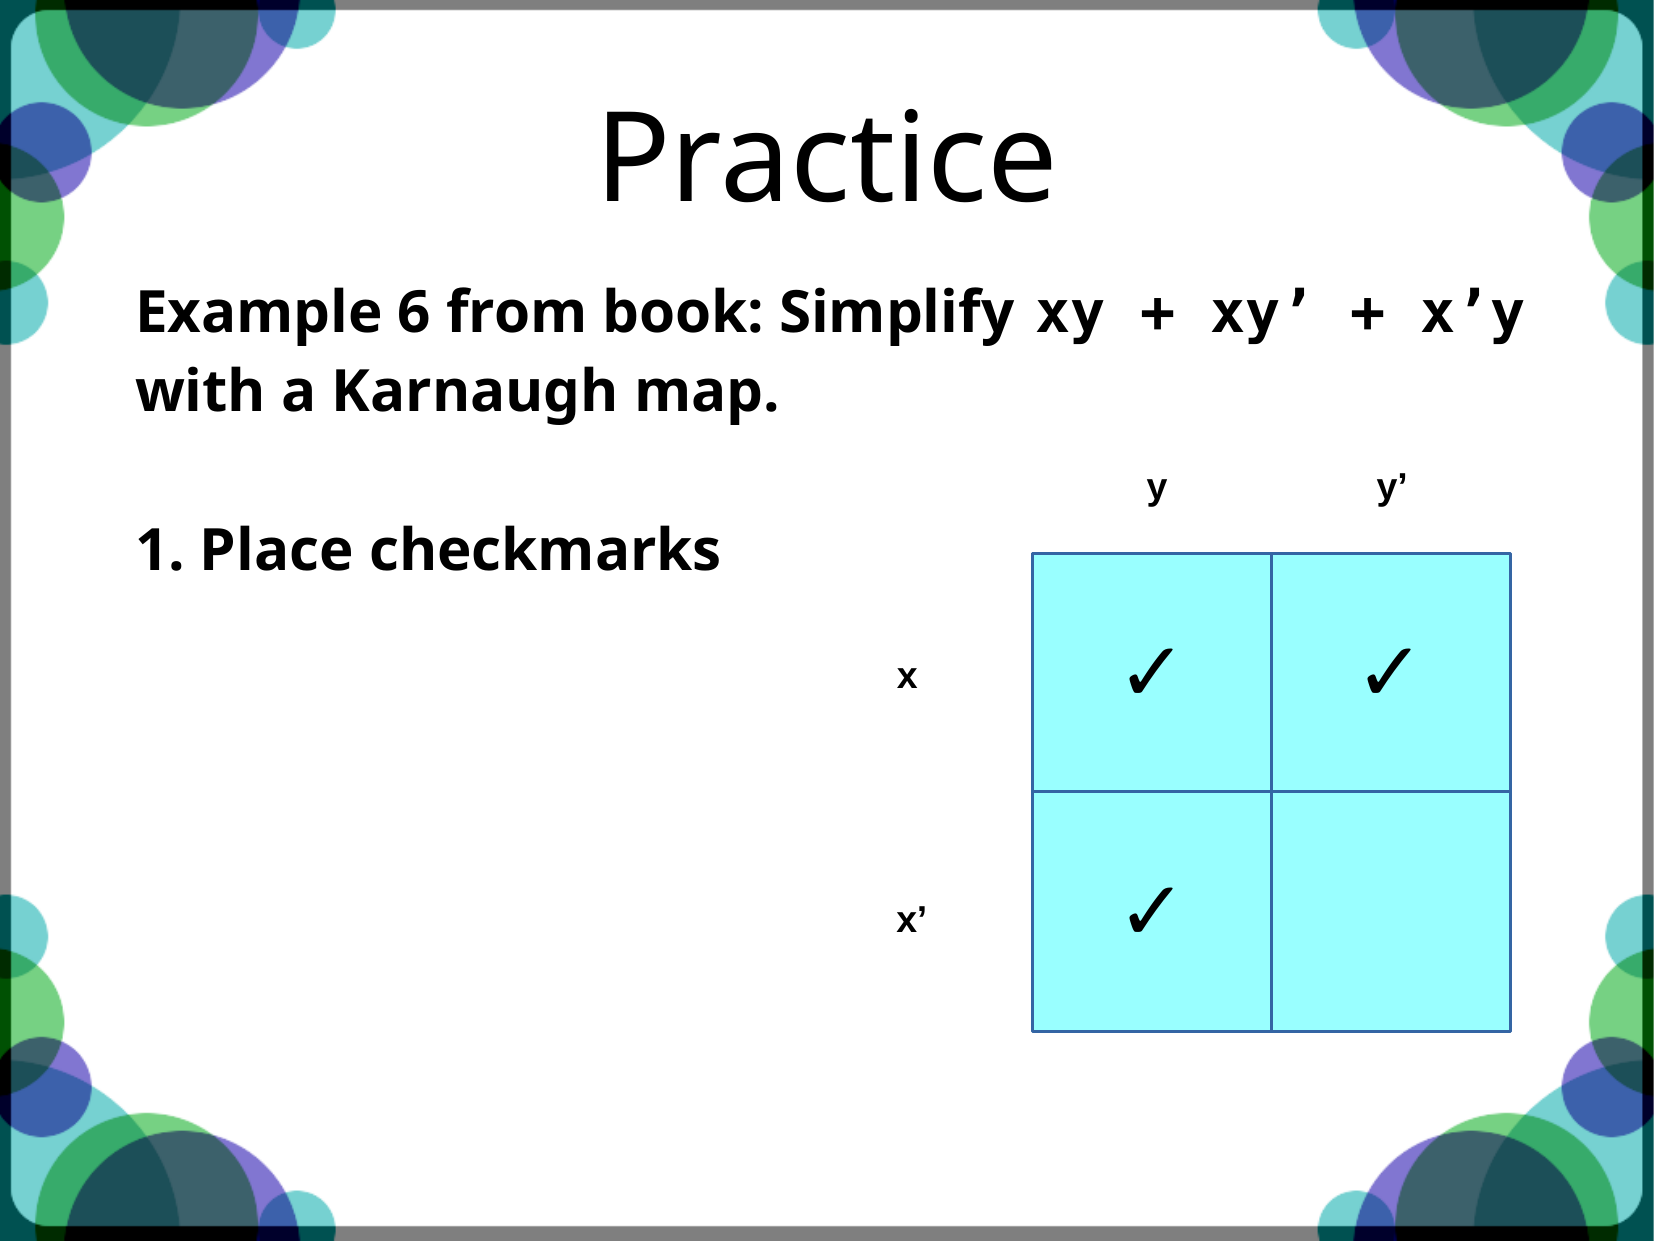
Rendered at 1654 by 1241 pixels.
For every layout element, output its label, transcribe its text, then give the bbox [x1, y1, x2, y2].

text_box ✓ [1271, 553, 1511, 791]
text_box x [842, 555, 972, 796]
text_box ✓ [1032, 791, 1271, 1032]
text_box x’ [852, 797, 972, 1042]
text_box ✓ [1032, 553, 1271, 791]
text_box Example 6 from book: Simplify xy + xy’ + x’y with a Karnaugh map. 1. Place checkmarks [135, 270, 1531, 943]
title Practice [82, 49, 1571, 257]
text_box [1271, 791, 1511, 1032]
picture [0, 0, 1654, 1241]
text_box y’ [1271, 457, 1514, 554]
text_box y [1032, 457, 1271, 553]
